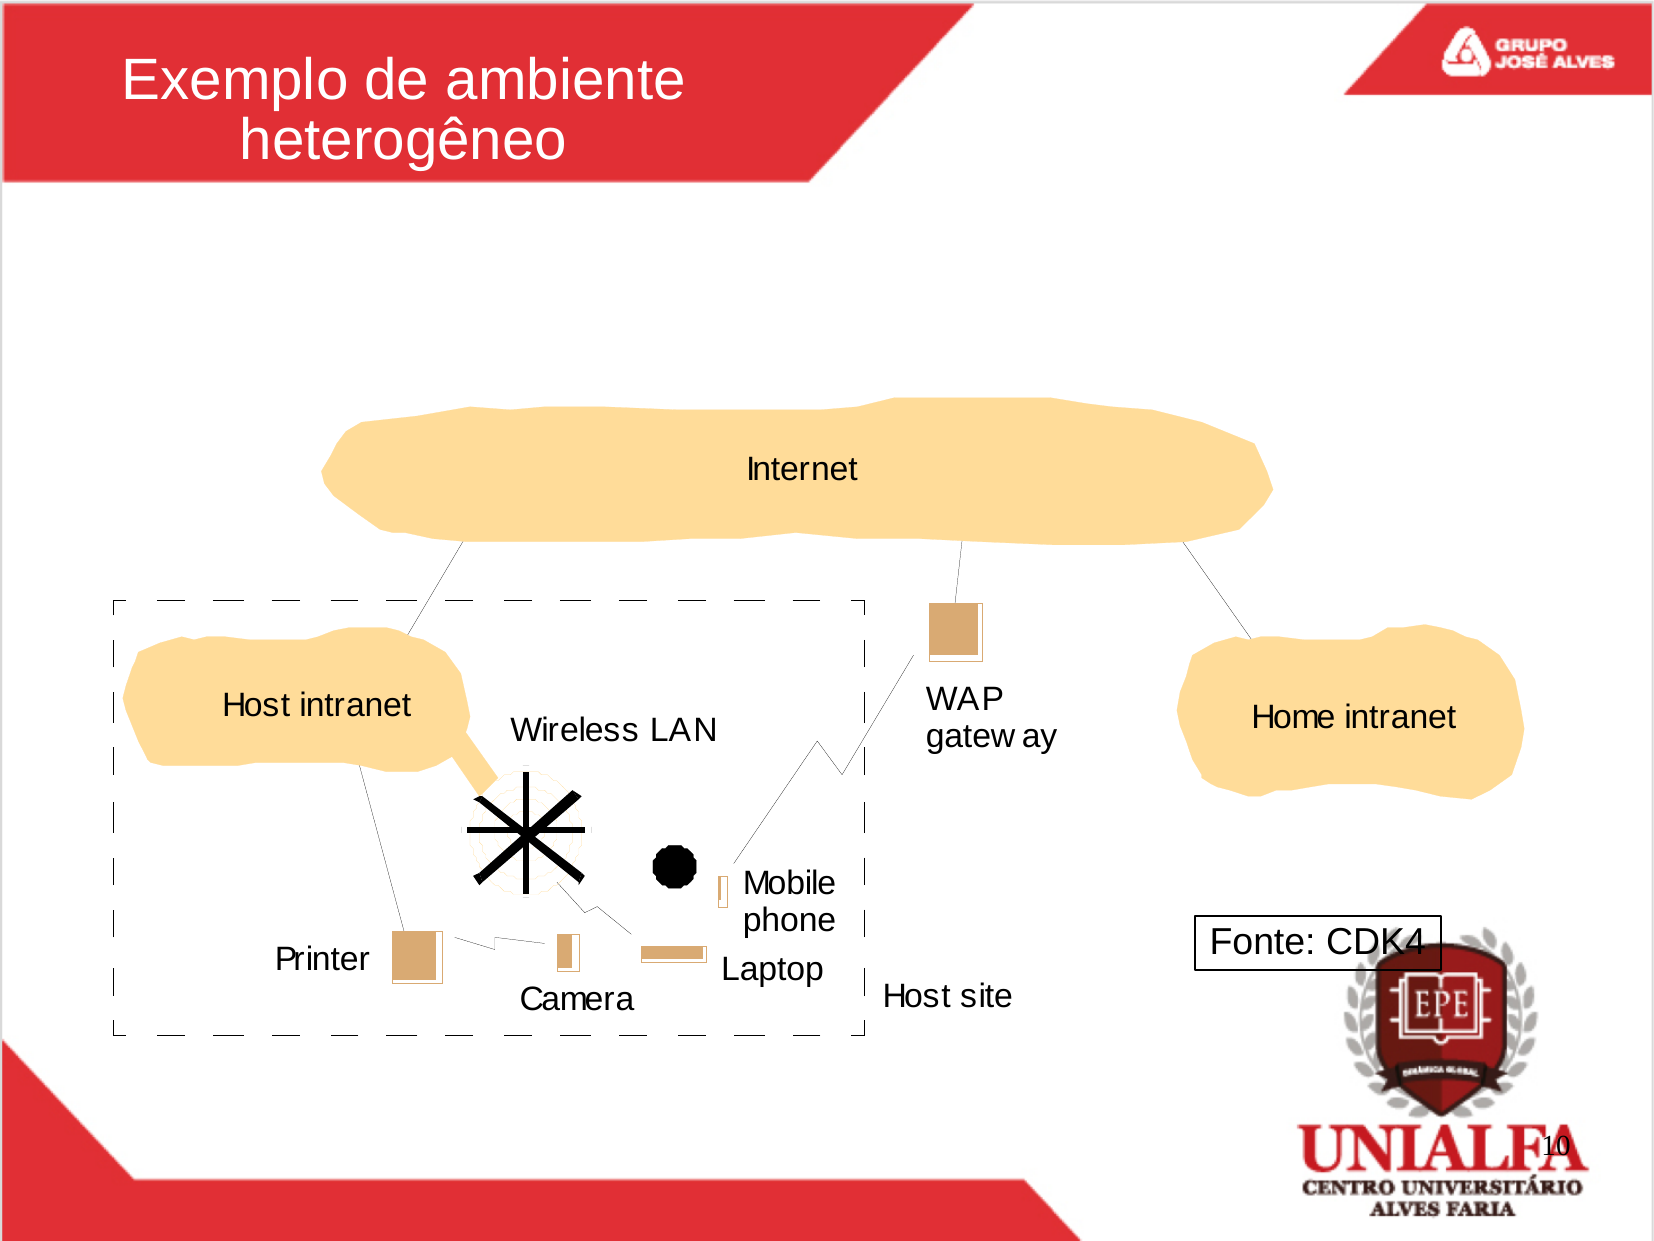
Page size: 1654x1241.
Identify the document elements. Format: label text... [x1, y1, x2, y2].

title Exemplo de ambiente heterogêneo [82, 7, 726, 216]
picture [0, 0, 1654, 1241]
text_box Fonte: CDK4 [1194, 916, 1442, 971]
